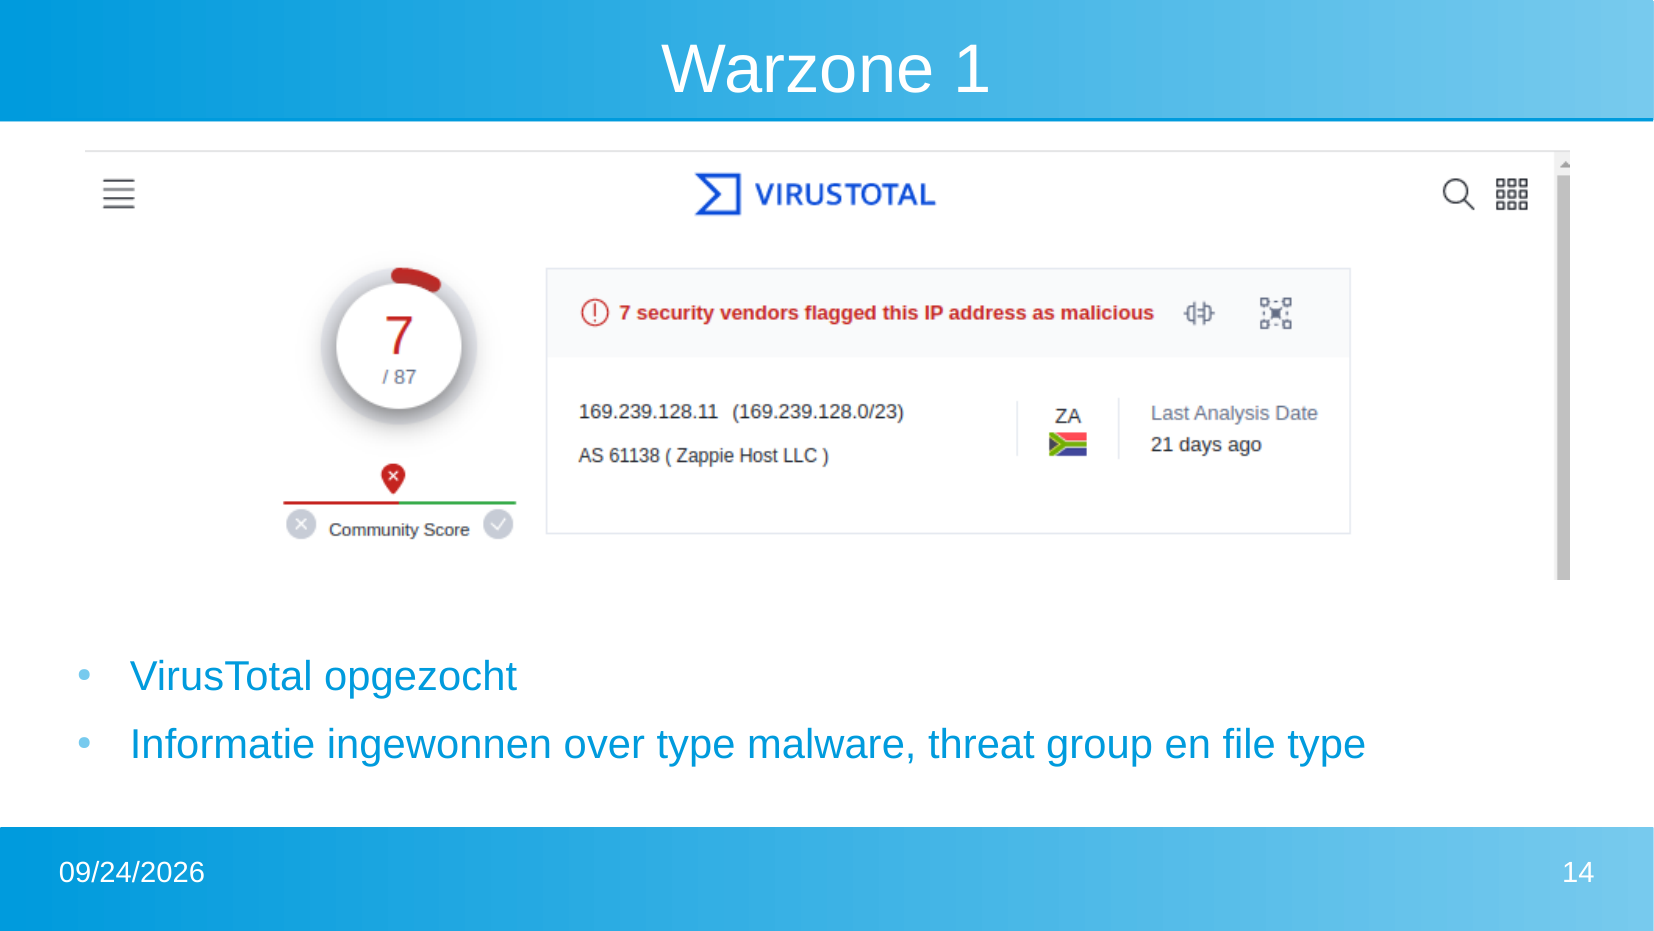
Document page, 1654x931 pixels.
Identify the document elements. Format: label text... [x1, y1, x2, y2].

list VirusTotal opgezocht Informatie ingewonnen over type malware, threat group en file type [59, 177, 1538, 768]
picture [85, 149, 1570, 580]
title Warzone 1 [59, 29, 1595, 108]
